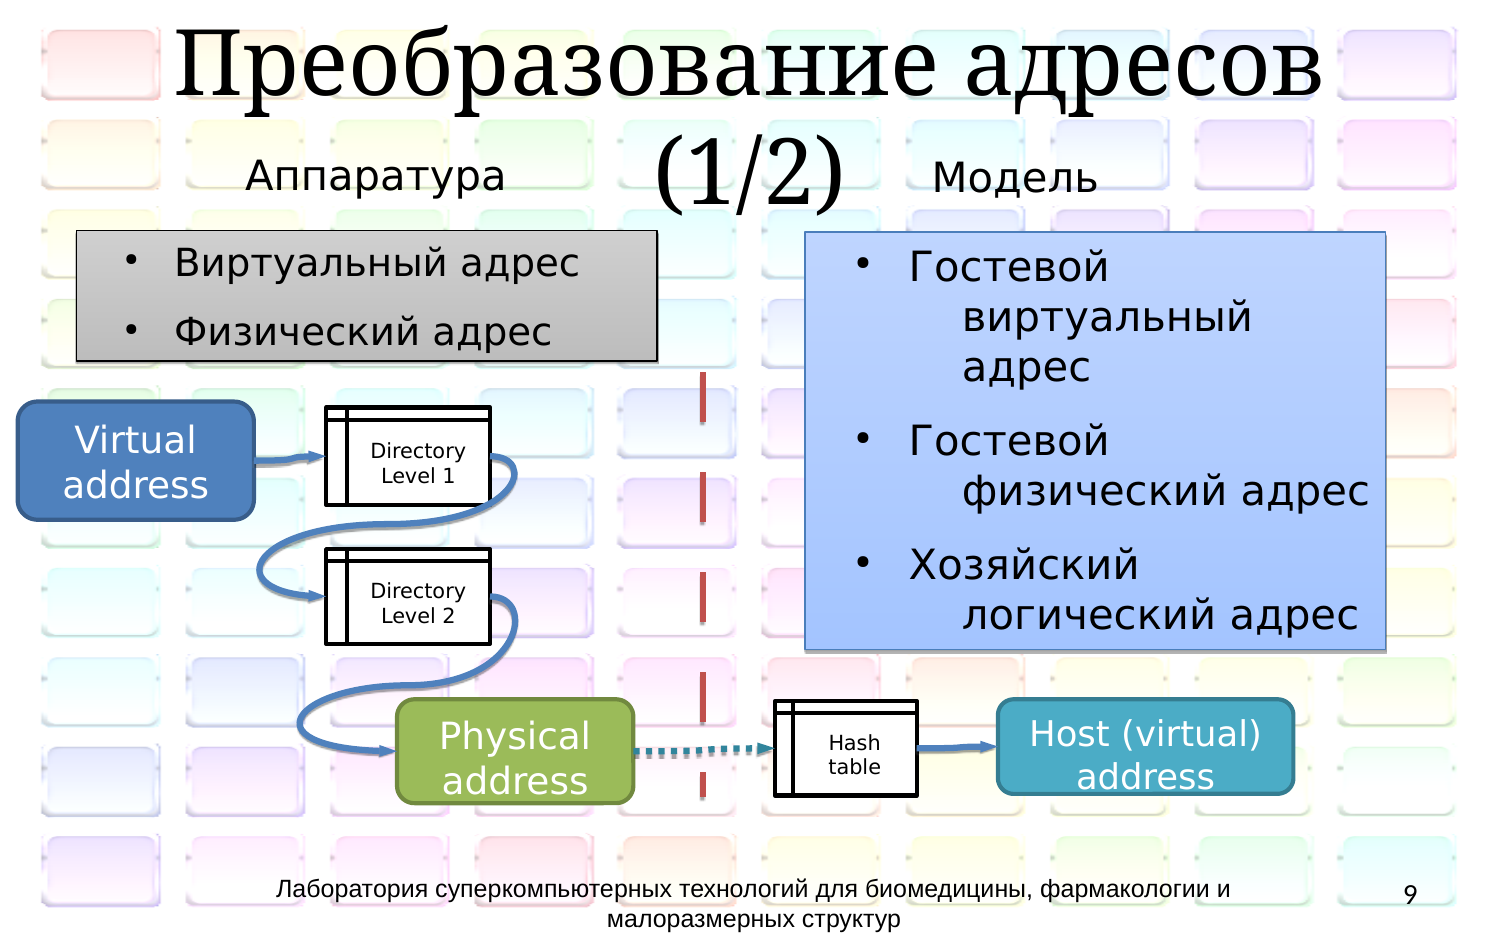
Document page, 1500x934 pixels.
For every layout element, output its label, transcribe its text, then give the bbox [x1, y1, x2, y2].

title Преобразование адресов (1/2) [75, 0, 1426, 152]
text_box <номер> [1387, 868, 1473, 918]
text_box Directory Level 1 [326, 407, 490, 505]
text_box Virtual address [17, 401, 254, 520]
text_box Hash table [775, 701, 917, 796]
text_box Host (virtual) address [997, 699, 1294, 794]
list Виртуальный адрес Физический адрес [76, 230, 658, 362]
text_box Модель [916, 143, 1189, 209]
text_box Аппаратура [230, 141, 532, 207]
text_box Лаборатория суперкомпьютерных технологий для биомедицины, фармакологии и малоразмерных структур [171, 864, 1338, 915]
text_box Directory Level 2 [326, 549, 490, 644]
text_box Physical address [397, 699, 634, 804]
picture [0, 0, 1500, 934]
text_box Гостевой виртуальный адрес Гостевой физический адрес Хозяйский логический адрес [805, 231, 1386, 650]
